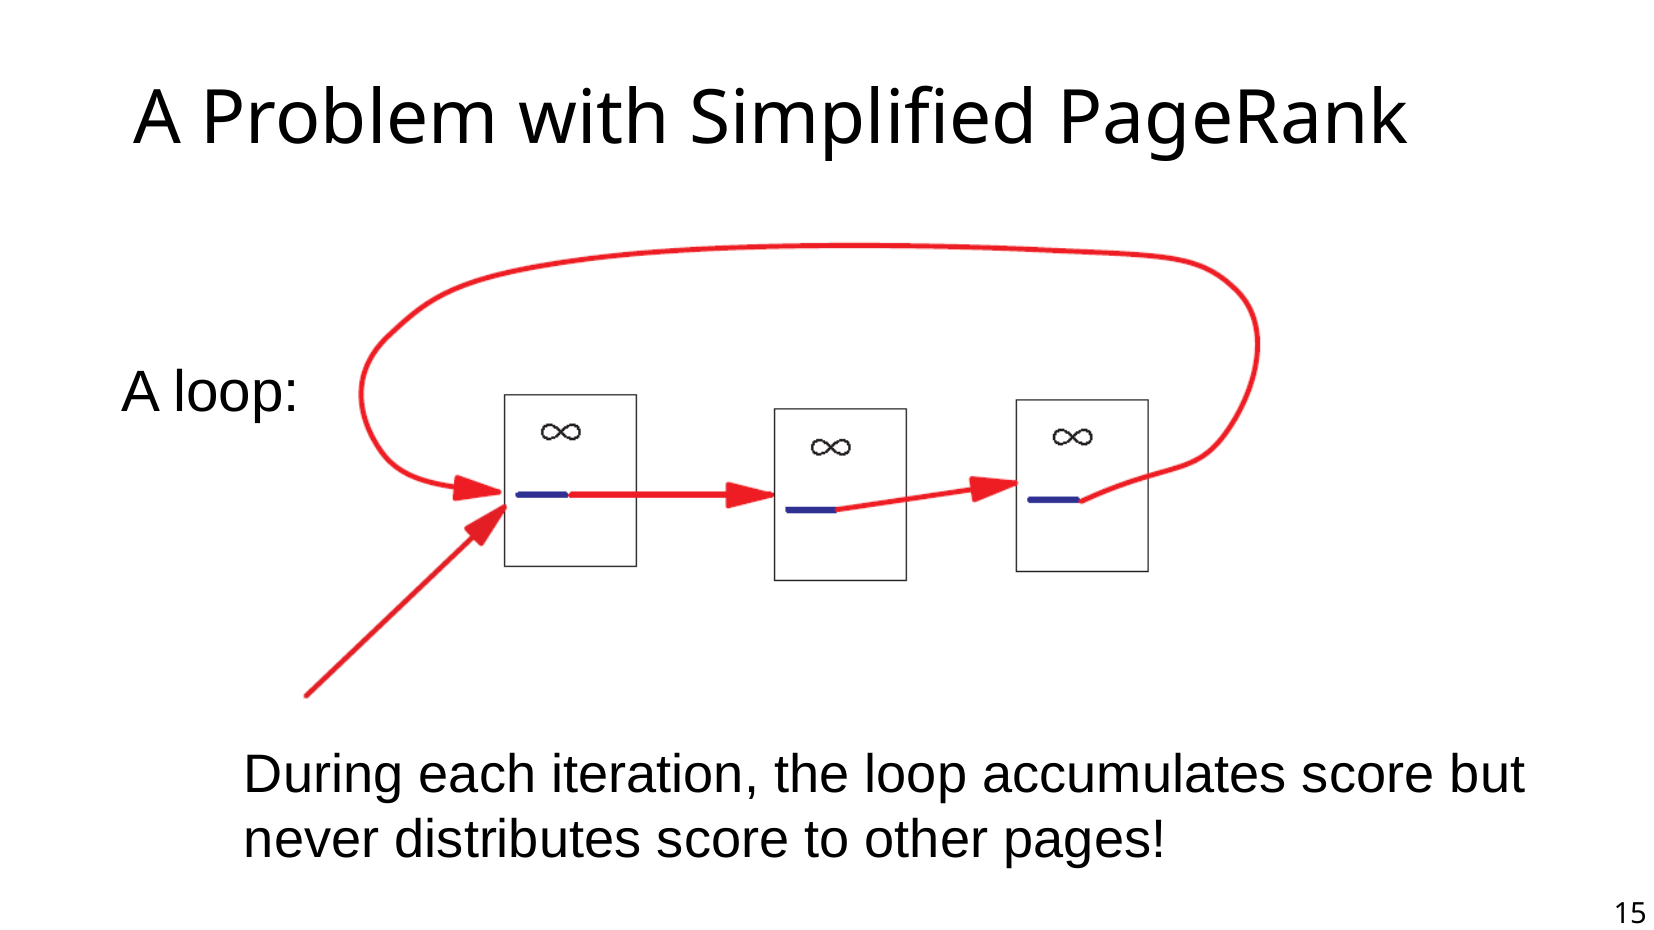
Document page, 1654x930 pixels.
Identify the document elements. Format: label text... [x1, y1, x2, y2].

text_box During each iteration, the loop accumulates score but never distributes score to other pages! [229, 730, 1622, 876]
text_box A loop: [106, 345, 316, 432]
picture [261, 206, 1282, 717]
title A Problem with Simplified PageRank [82, 1, 1571, 225]
